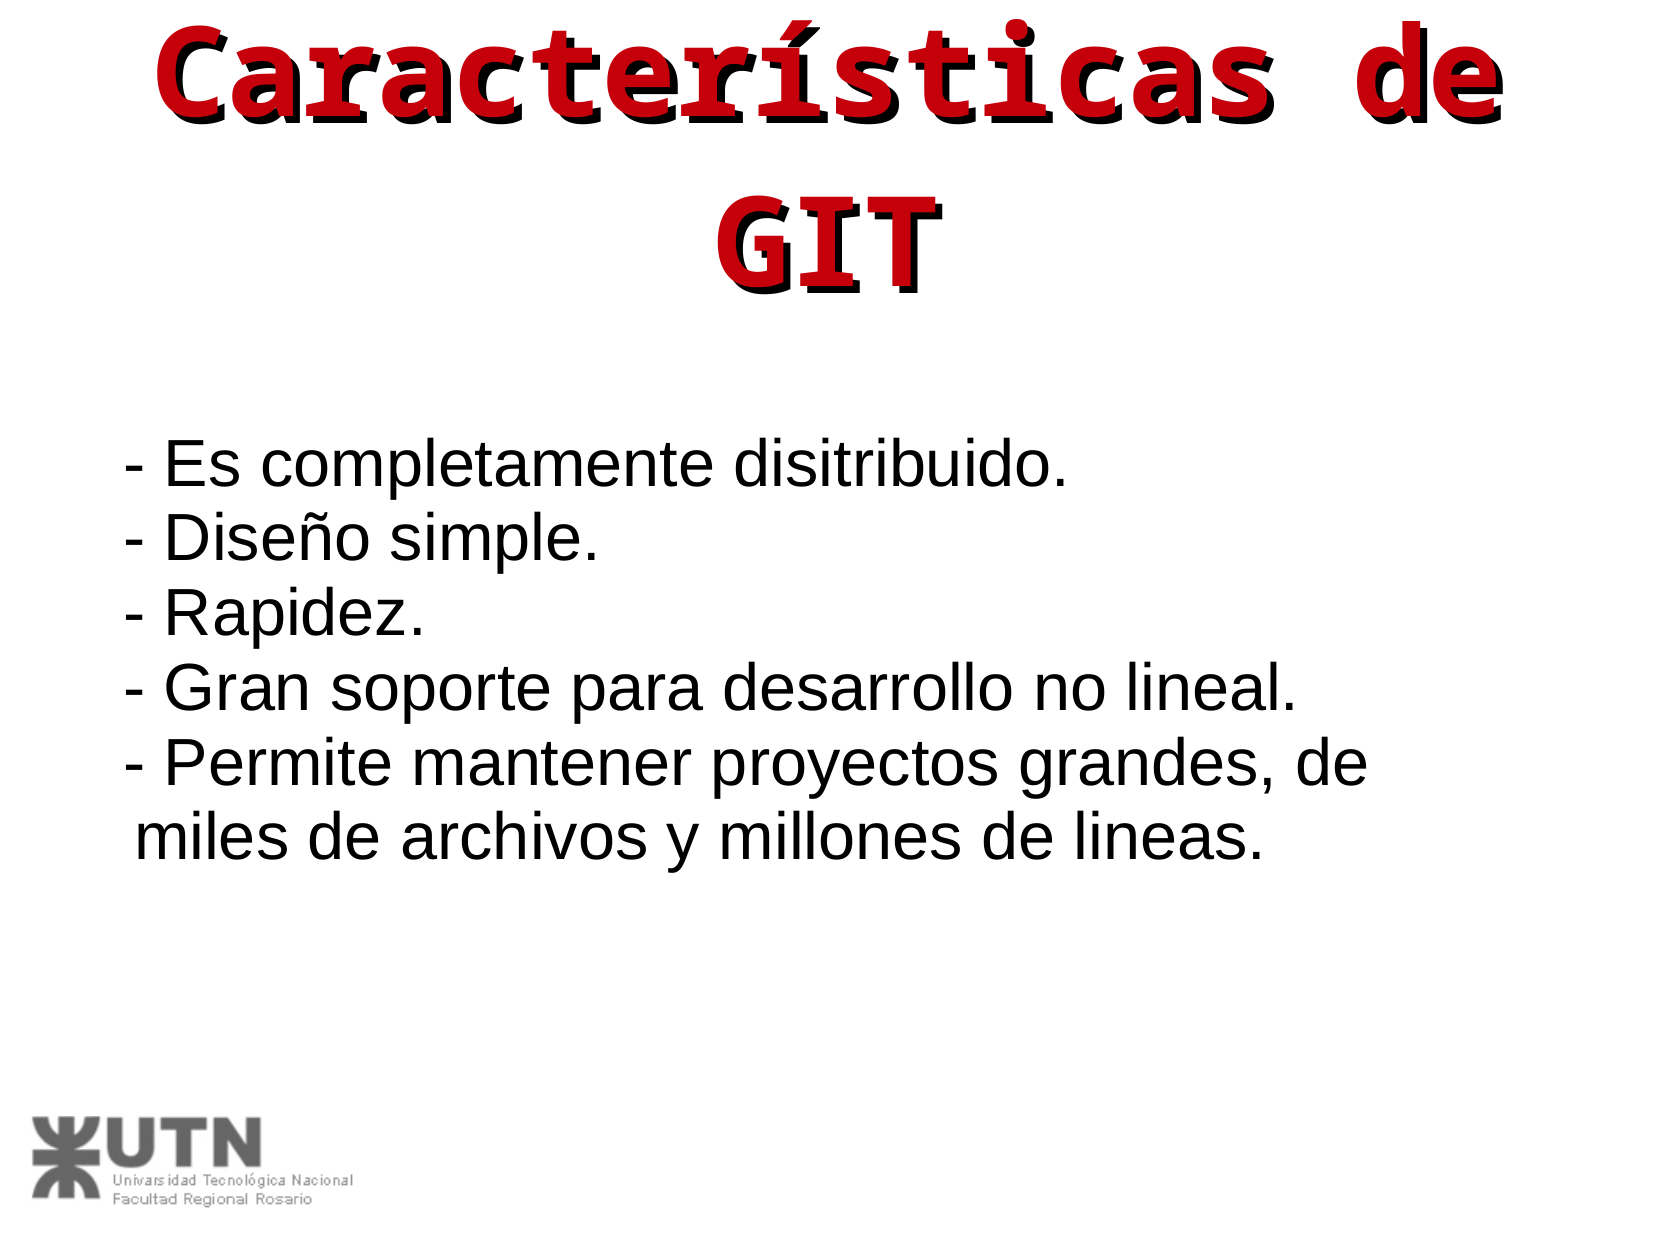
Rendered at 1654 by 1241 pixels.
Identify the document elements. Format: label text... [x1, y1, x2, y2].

picture [23, 1104, 362, 1217]
subtitle - Es completamente disitribuido. - Diseño simple. - Rapidez. - Gran soporte para desarrollo no lineal. - Permite mantener proyectos grandes, de miles de archivos y millones de lineas. [82, 290, 1538, 1010]
title Características de GIT [82, 27, 1571, 279]
